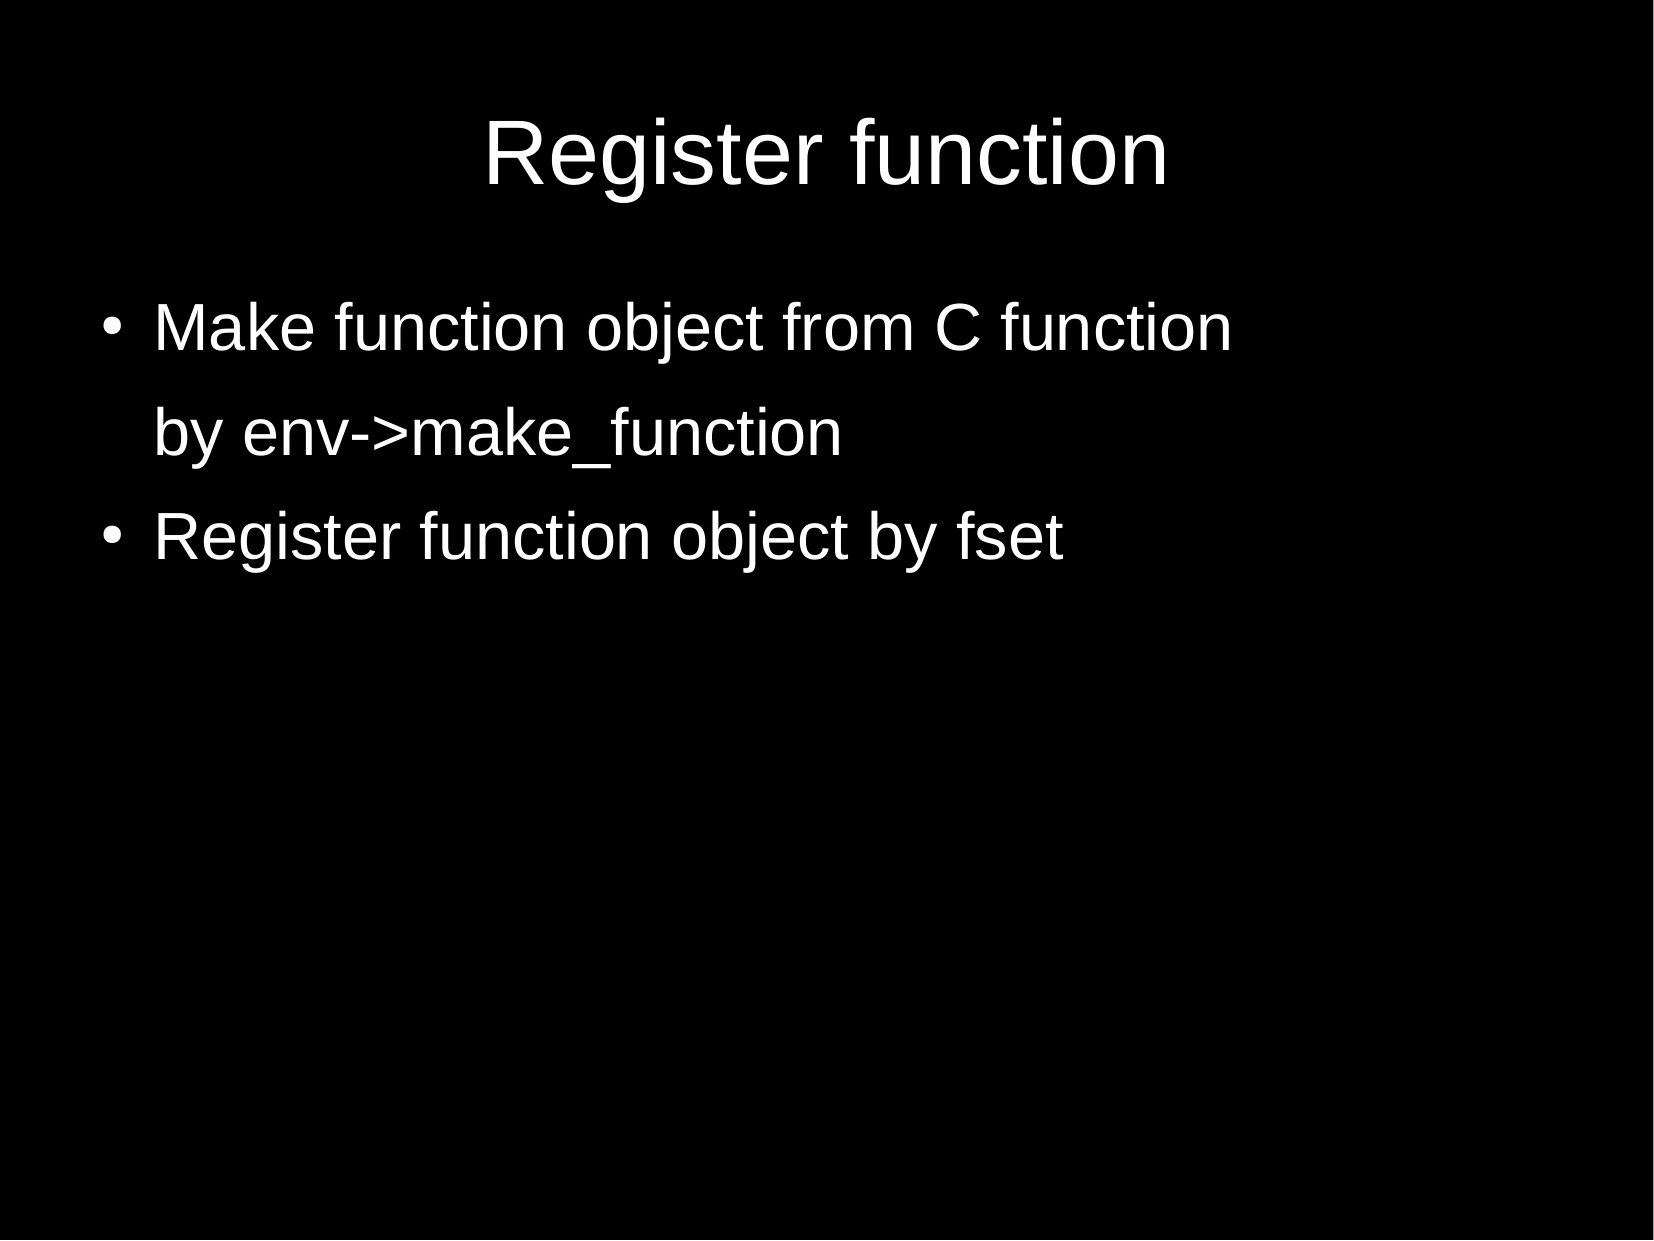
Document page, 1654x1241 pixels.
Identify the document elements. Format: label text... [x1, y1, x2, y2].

list Make function object from C function by env->make_function Register function object by fset [82, 290, 1571, 1010]
title Register function [82, 49, 1571, 257]
